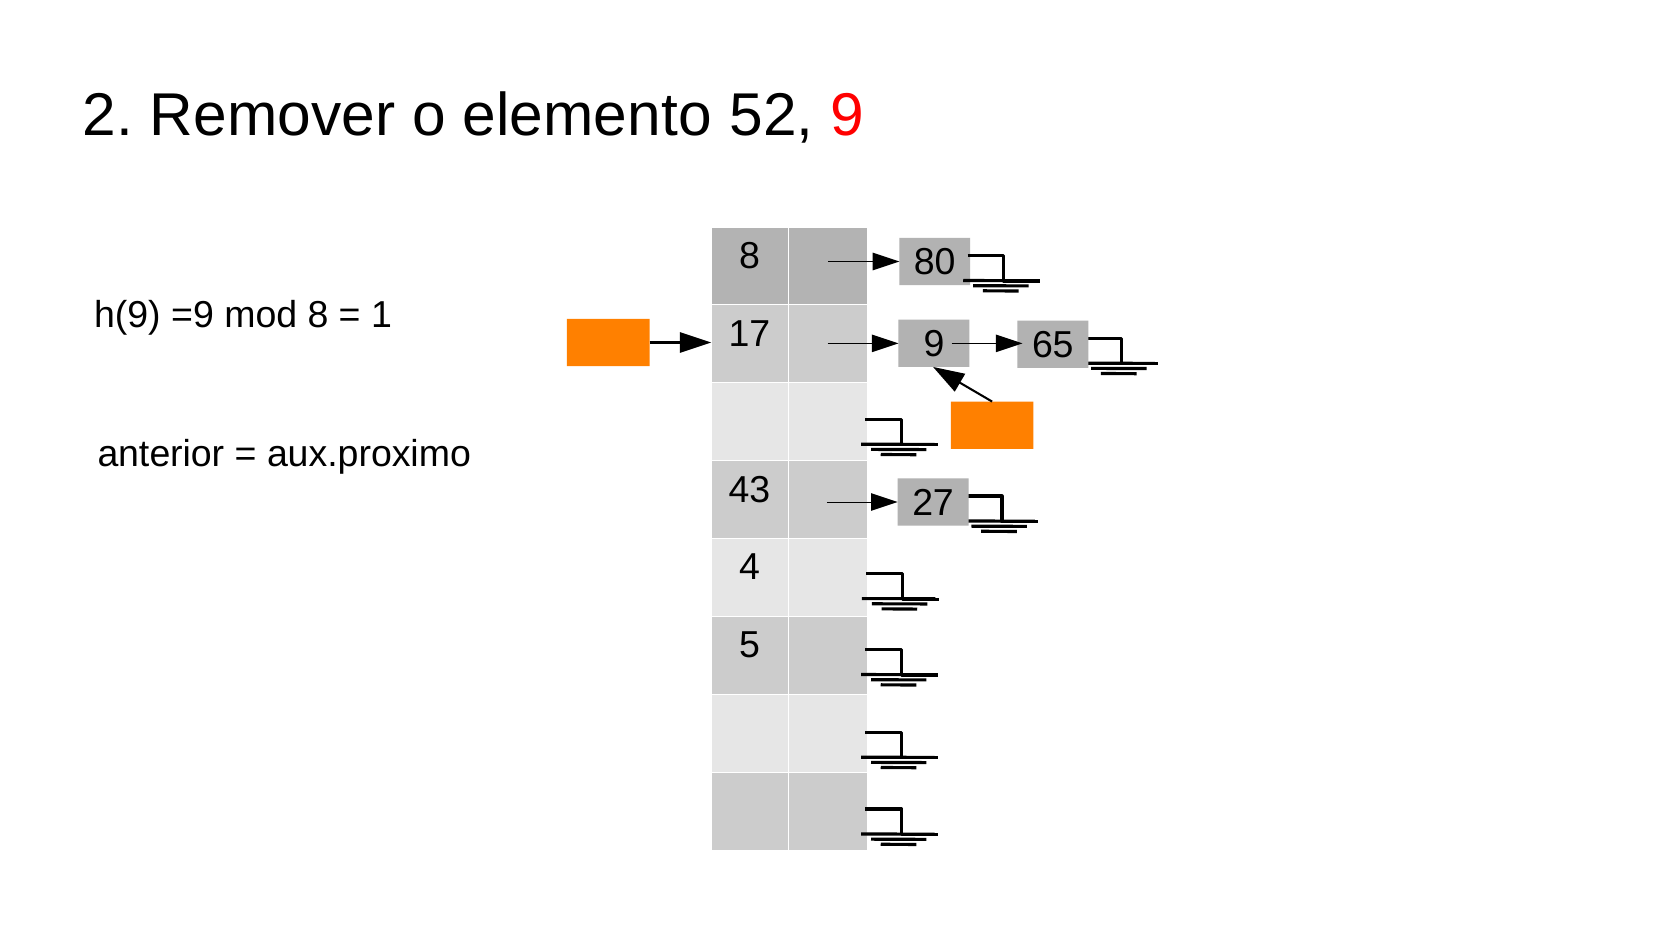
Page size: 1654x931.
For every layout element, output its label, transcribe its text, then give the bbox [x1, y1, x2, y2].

table_cell [789, 461, 867, 538]
table_cell [789, 695, 867, 772]
text_box anterior [566, 318, 650, 367]
text_box h(9) =9 mod 8 = 1 [79, 285, 418, 343]
table_cell [712, 383, 788, 460]
table_cell [712, 695, 788, 772]
table_header 8 [712, 228, 788, 304]
text_box aux [950, 401, 1034, 449]
text_box 27 [897, 478, 969, 526]
table_cell 4 [712, 539, 788, 616]
table_cell [712, 773, 788, 850]
table_cell [789, 773, 867, 850]
text_box anterior = aux.proximo [82, 425, 486, 483]
title 2. Remover o elemento 52, 9 [82, 37, 1571, 193]
table_cell [789, 383, 867, 460]
table_cell 43 [712, 461, 788, 538]
table_cell [789, 539, 867, 616]
text_box 9 [898, 319, 970, 367]
text_box 80 [899, 237, 971, 286]
table_cell 17 [712, 305, 788, 382]
table_cell 5 [712, 617, 788, 694]
text_box 65 [1017, 320, 1089, 368]
table_cell [789, 305, 867, 382]
table_header [789, 228, 867, 304]
table_cell [789, 617, 867, 694]
